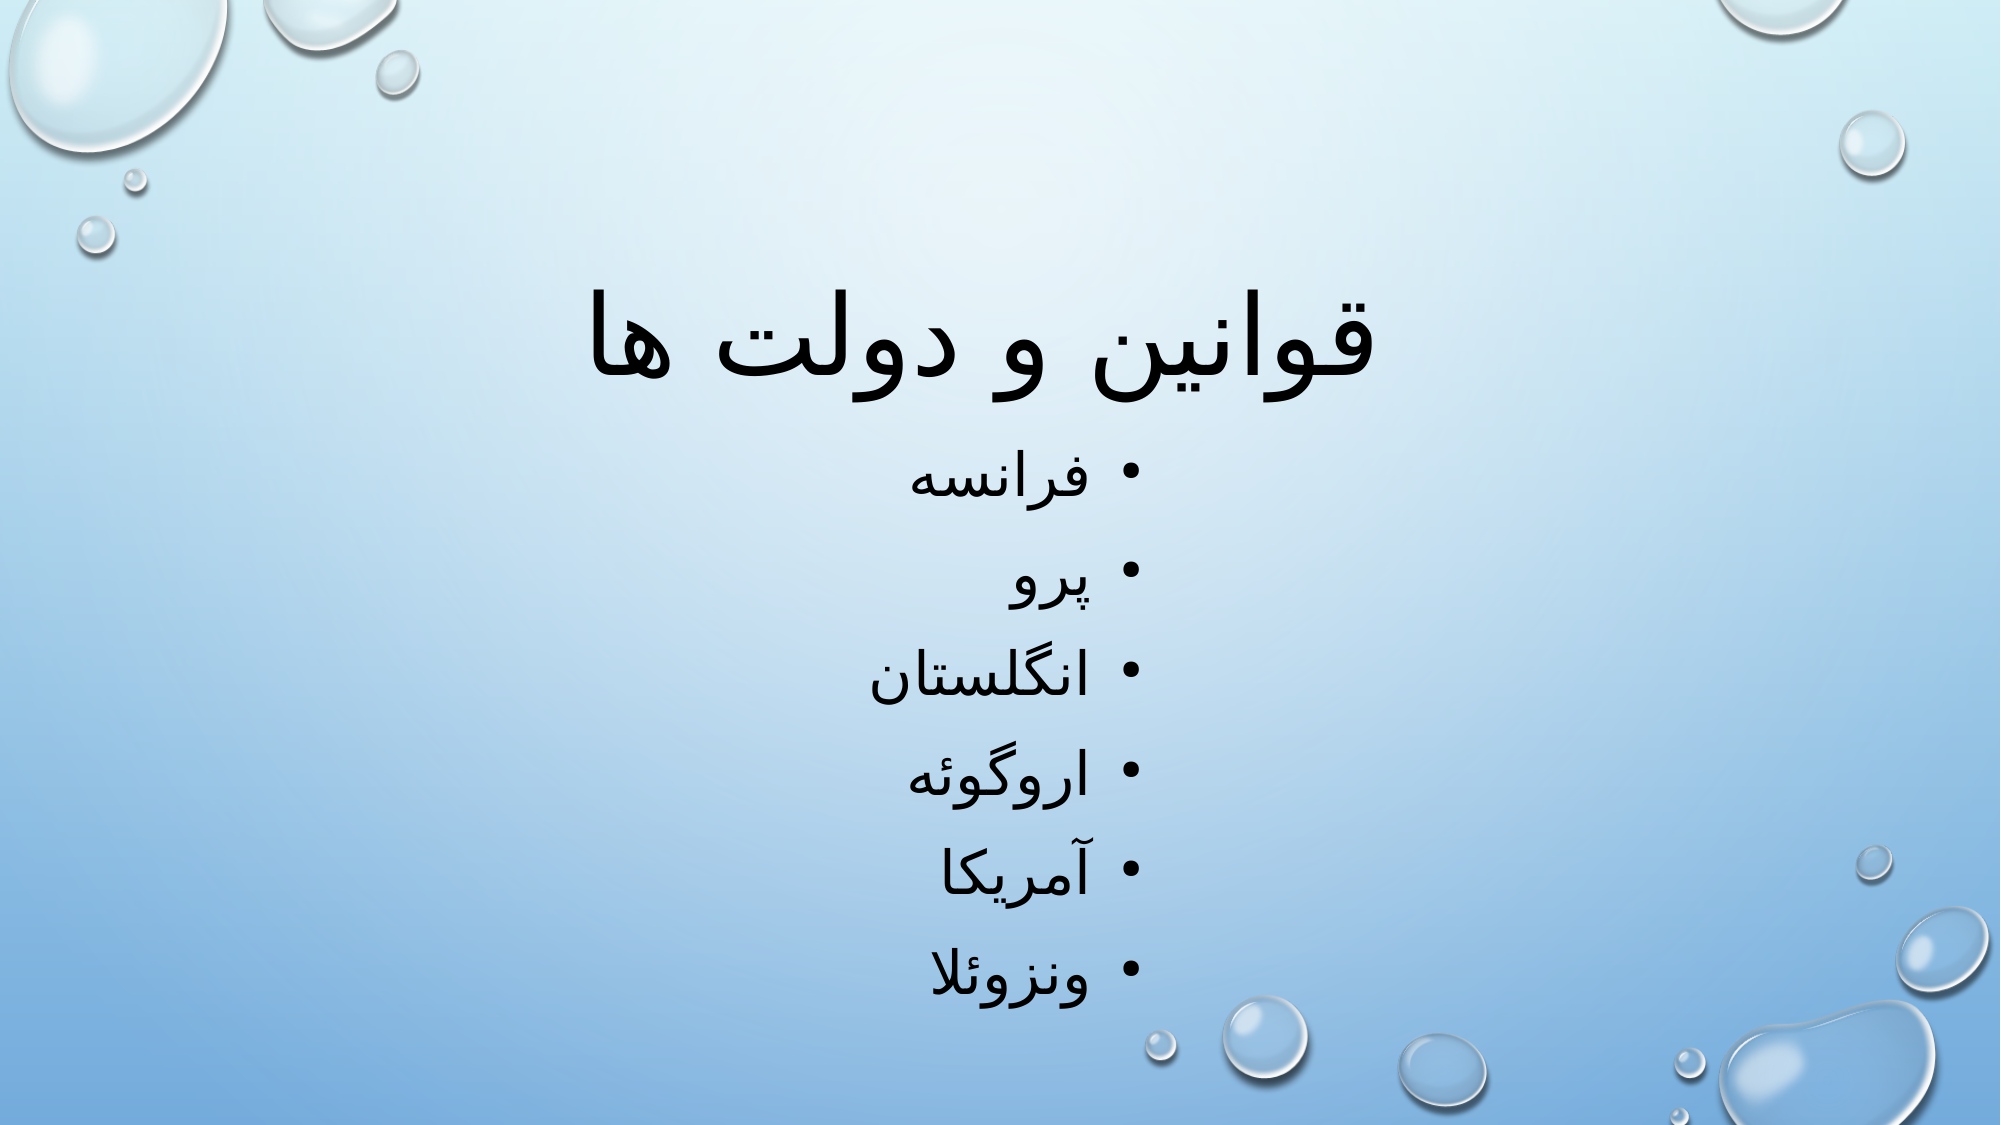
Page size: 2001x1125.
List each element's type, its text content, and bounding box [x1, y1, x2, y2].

picture [0, 0, 2000, 1125]
title قوانین و دولت ها [150, 185, 1816, 405]
list فرانسه پرو انگلستان اروگوئه آمریکا ونزوئلا [165, 427, 1861, 1021]
